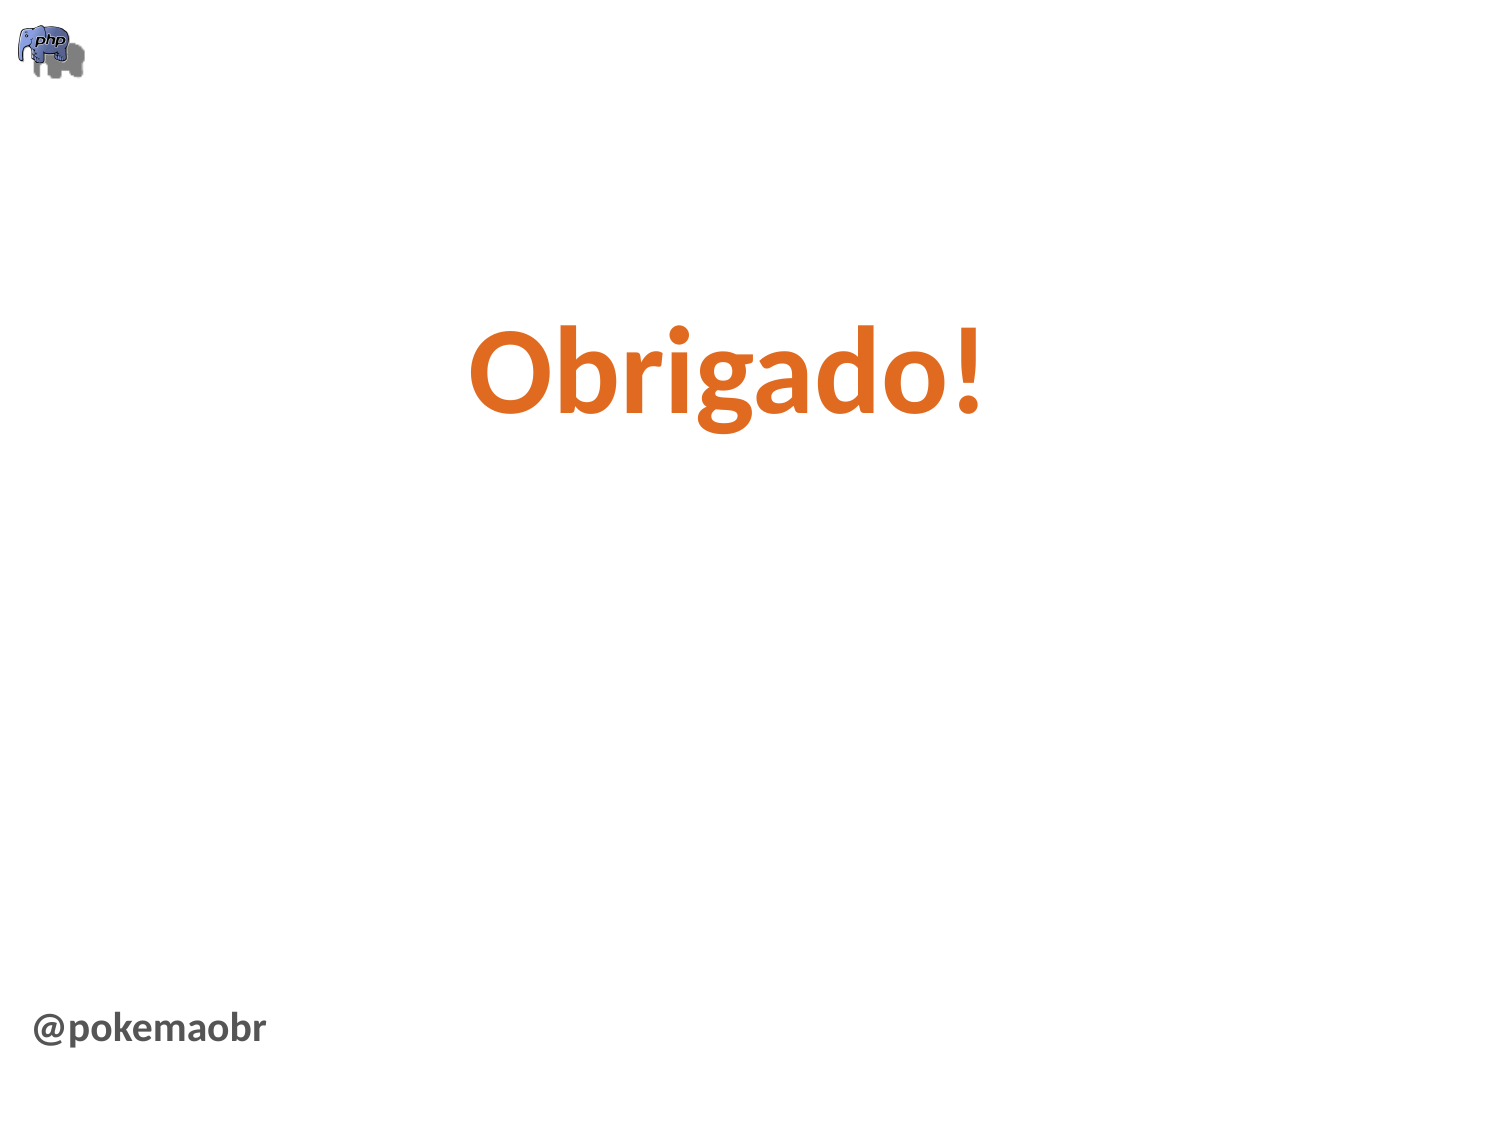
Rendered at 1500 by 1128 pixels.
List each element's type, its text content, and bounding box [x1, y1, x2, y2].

text_box Obrigado! [265, 312, 1204, 782]
text_box @pokemaobr [15, 999, 954, 1128]
picture [15, 15, 72, 72]
